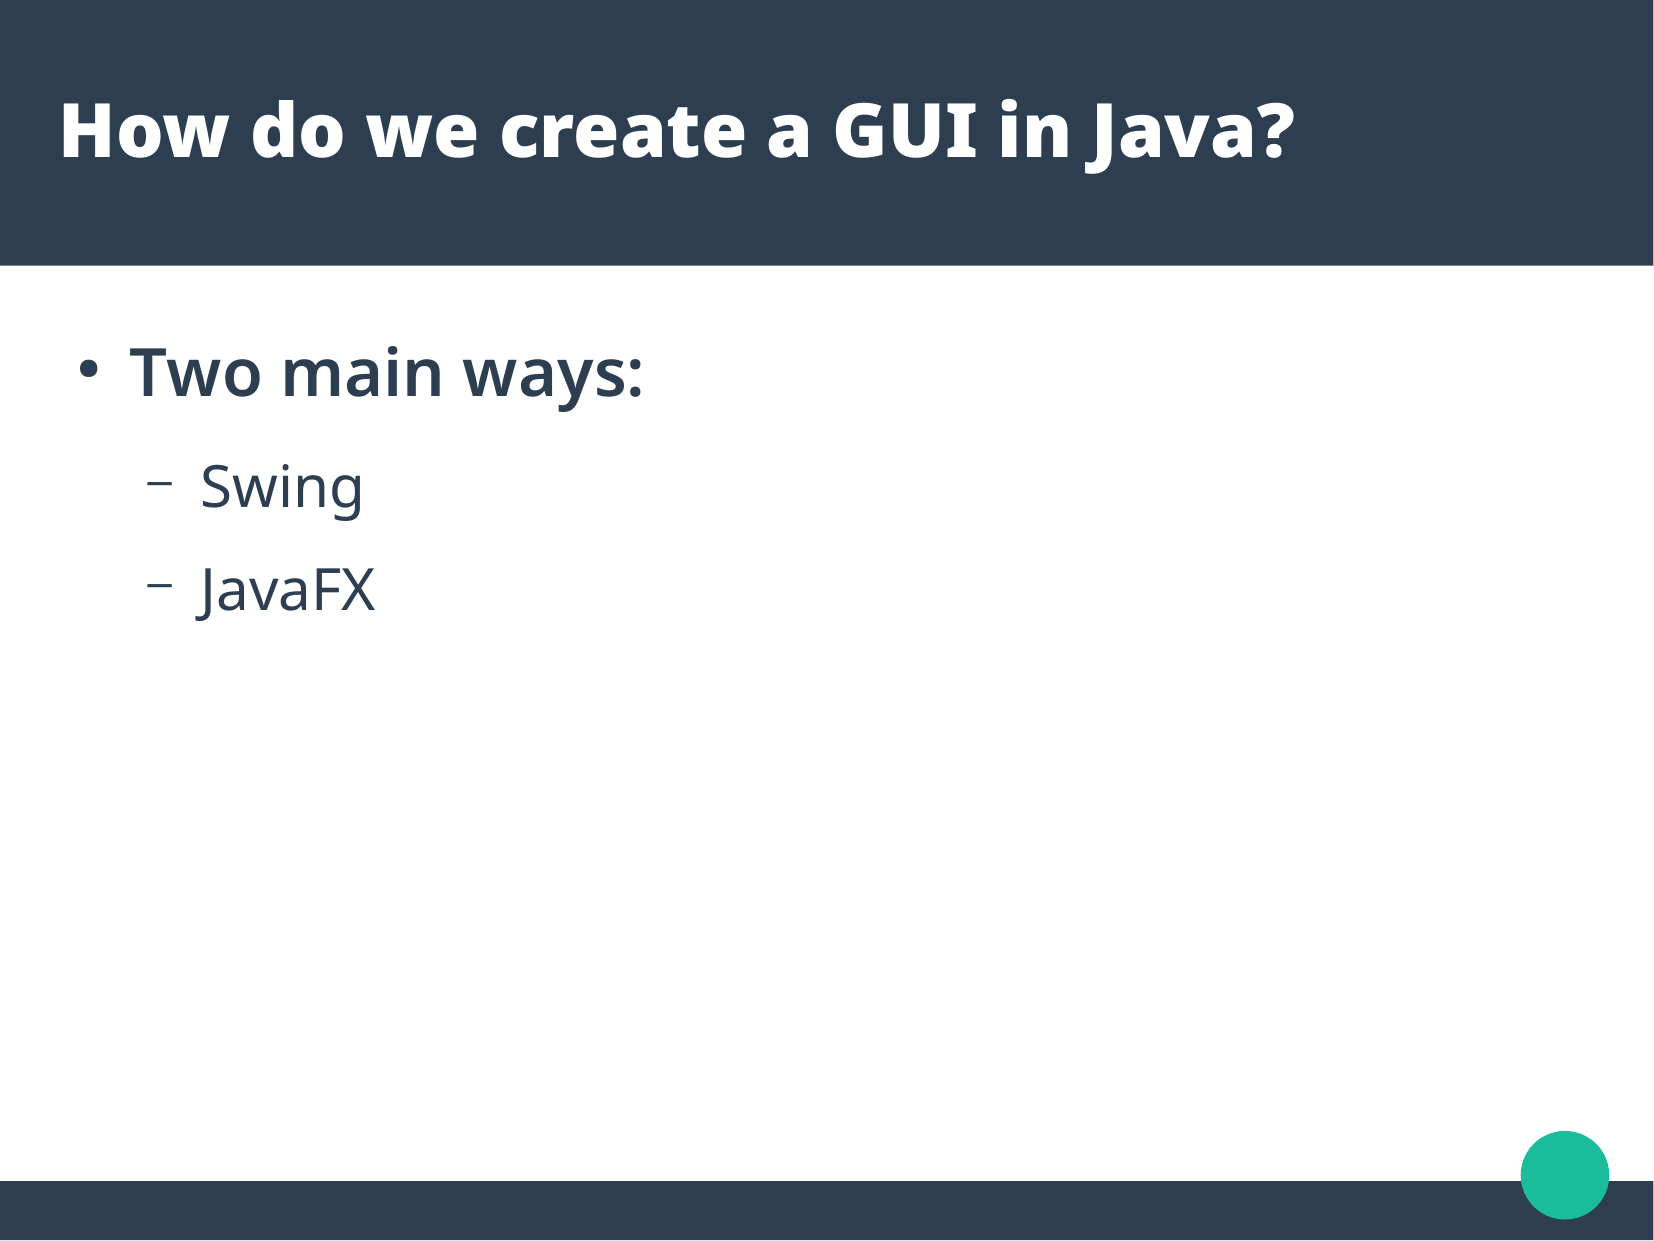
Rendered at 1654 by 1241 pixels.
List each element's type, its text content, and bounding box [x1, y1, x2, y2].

list Two main ways: Swing JavaFX [59, 324, 1595, 1152]
title How do we create a GUI in Java? [59, 49, 1595, 207]
